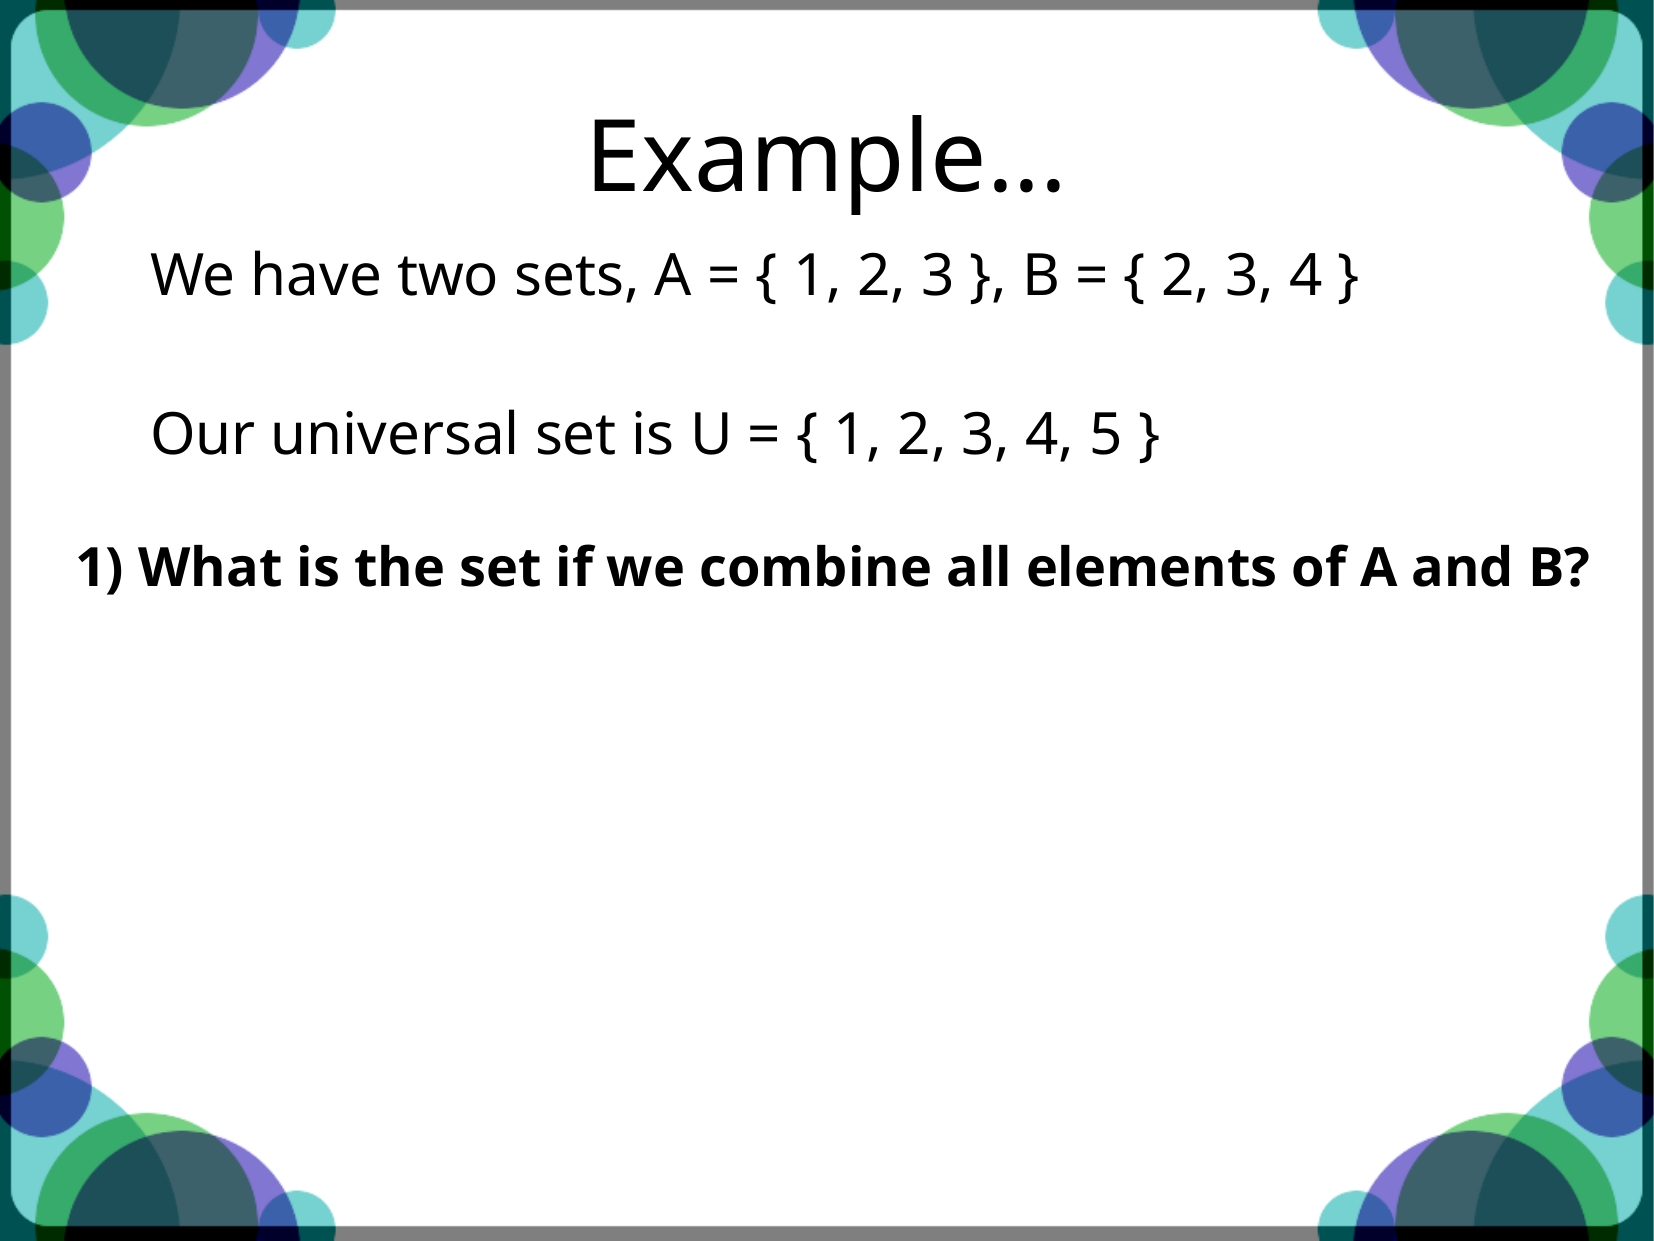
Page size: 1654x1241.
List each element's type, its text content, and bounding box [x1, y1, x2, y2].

picture [0, 0, 1654, 1241]
text_box We have two sets, A = { 1, 2, 3 }, B = { 2, 3, 4 } Our universal set is U = { 1, 2, 3, 4, 5 } [150, 210, 1531, 469]
title Example... [82, 49, 1571, 257]
text_box What is the set if we combine all elements of A and B? [75, 469, 1606, 661]
